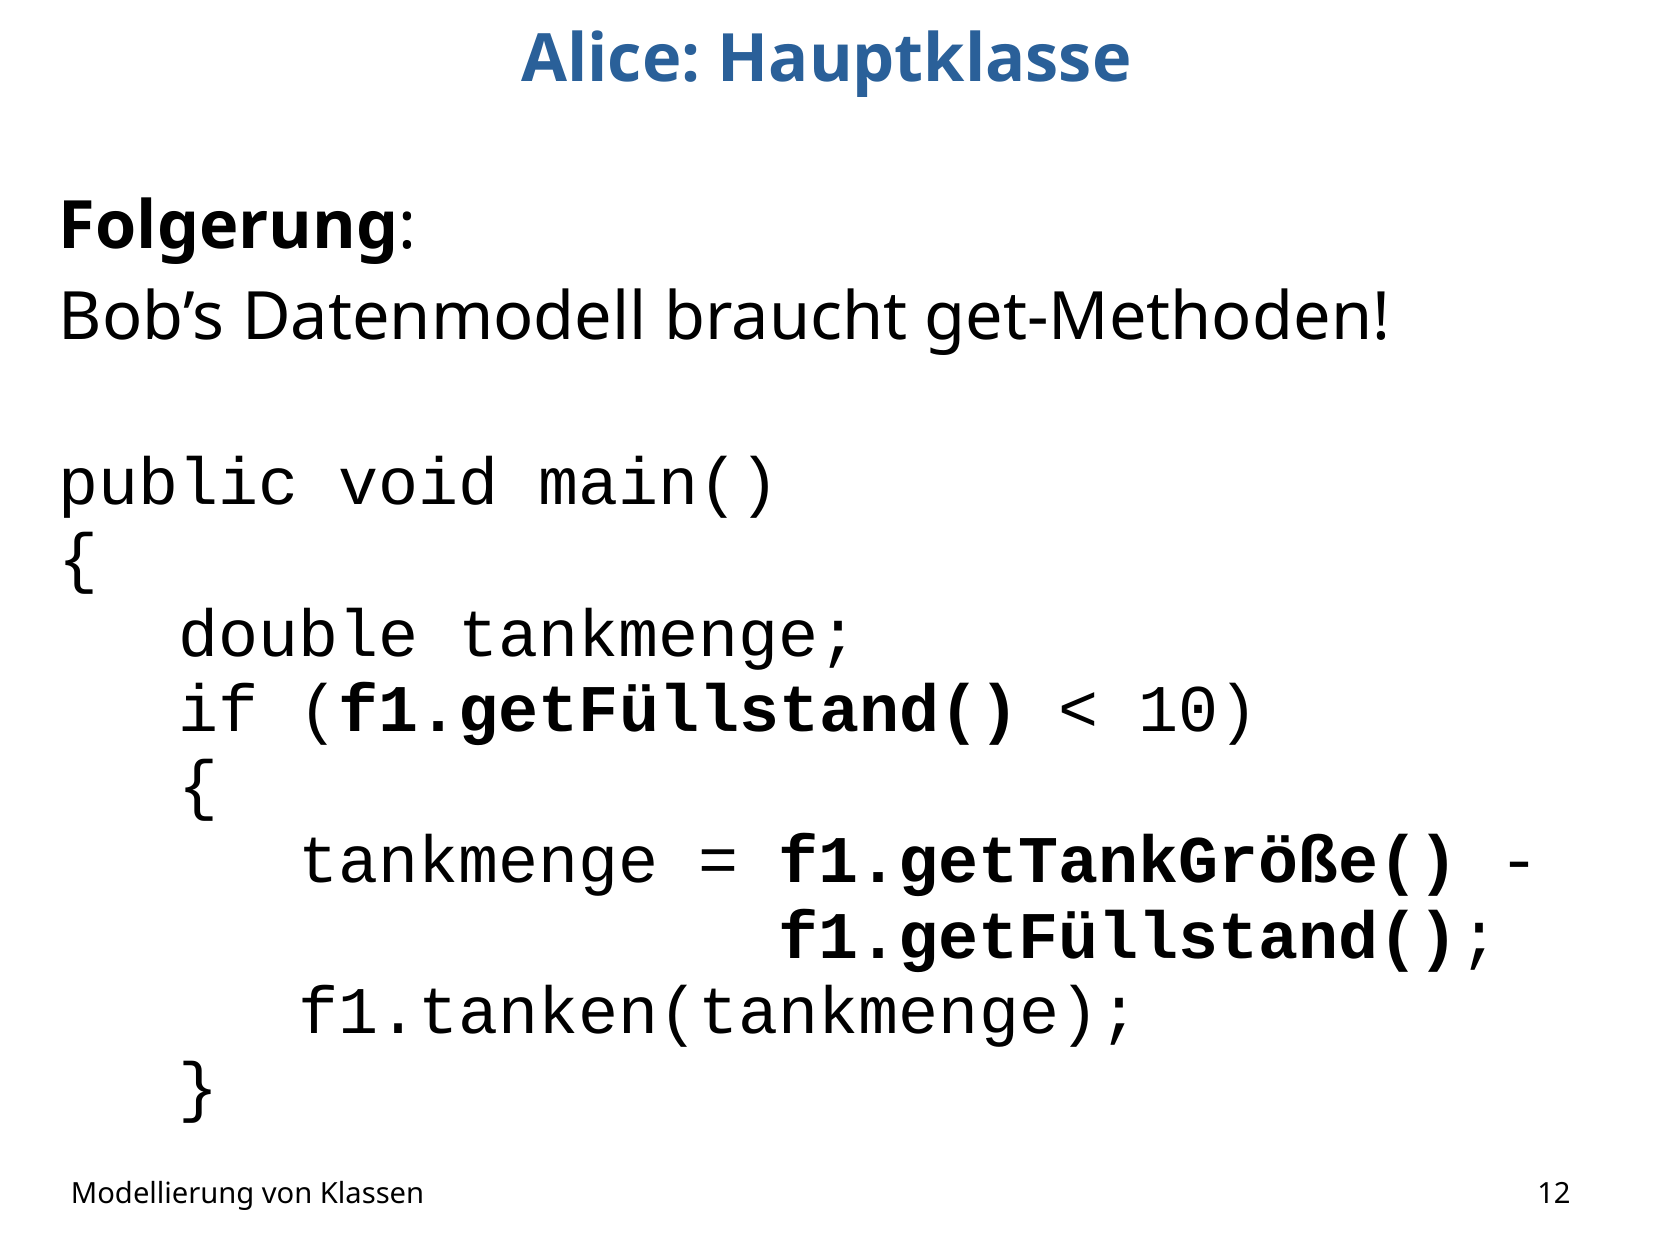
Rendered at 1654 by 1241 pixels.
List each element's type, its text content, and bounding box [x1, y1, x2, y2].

list Folgerung: Bob’s Datenmodell braucht get-Methoden! public void main() { double tankmenge; if (f1.getFüllstand() < 10) { tankmenge = f1.getTankGröße() - f1.getFüllstand(); f1.tanken(tankmenge); } [59, 177, 1595, 1146]
title Alice: Hauptklasse [0, 5, 1654, 107]
